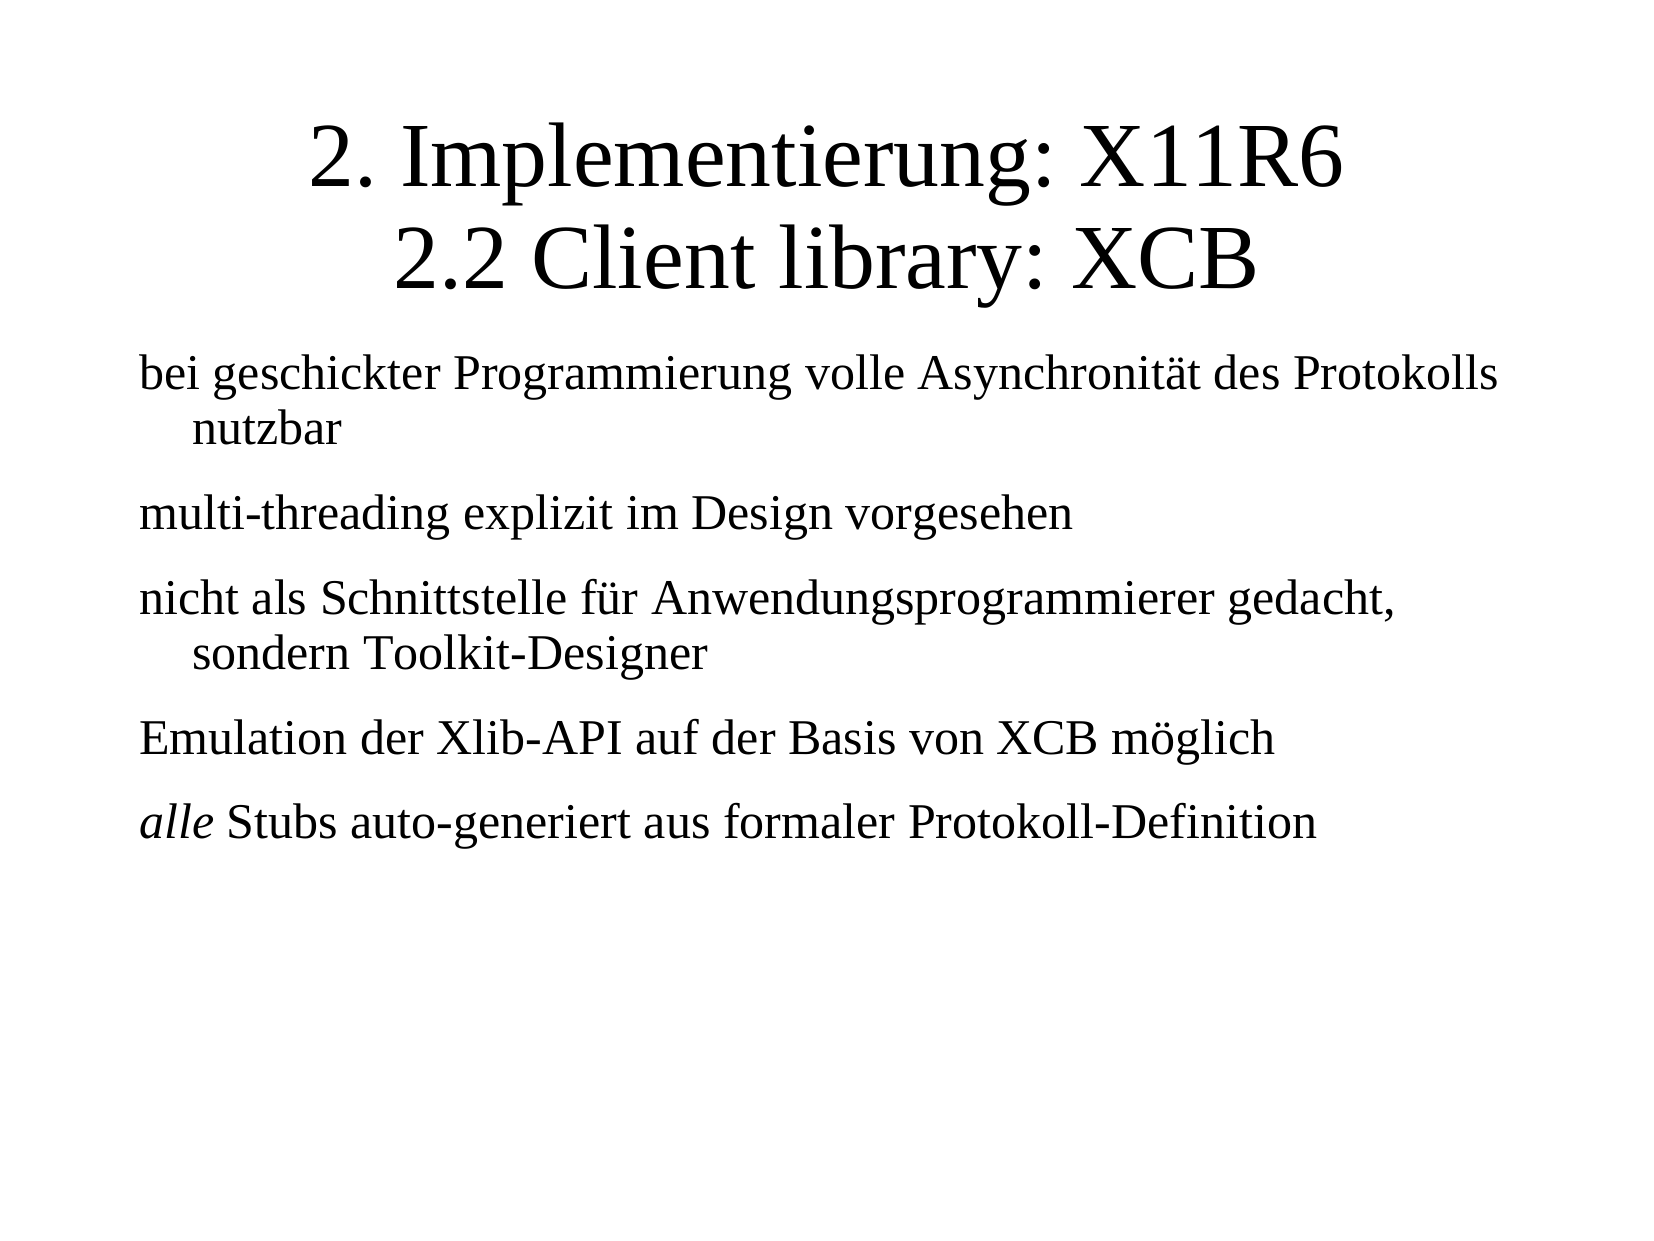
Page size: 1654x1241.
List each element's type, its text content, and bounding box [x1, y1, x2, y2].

title 2. Implementierung: X11R6 2.2 Client library: XCB [121, 102, 1534, 311]
list bei geschickter Programmierung volle Asynchronität des Protokolls nutzbar multi-threading explizit im Design vorgesehen nicht als Schnittstelle für Anwendungsprogrammierer gedacht, sondern Toolkit-Designer Emulation der Xlib-API auf der Basis von XCB möglich alle Stubs auto-generiert aus formaler Protokoll-Definition [121, 344, 1534, 1127]
